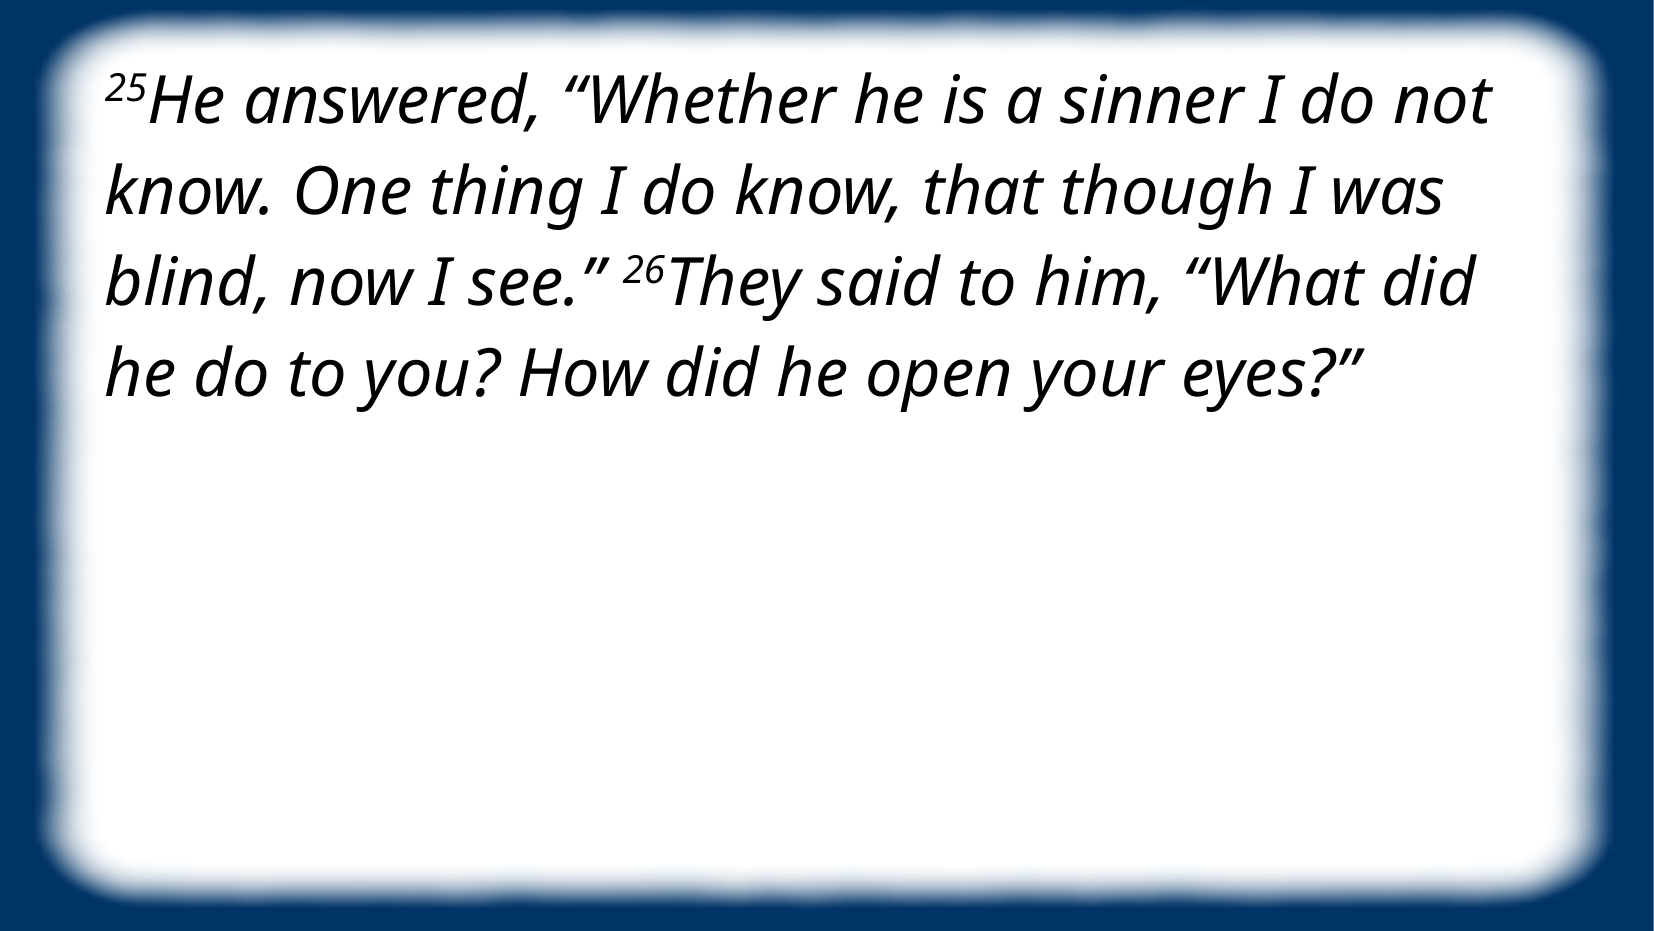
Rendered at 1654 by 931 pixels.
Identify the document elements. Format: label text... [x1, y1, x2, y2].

text_box 25He answered, “Whether he is a sinner I do not know. One thing I do know, that though I was blind, now I see.” 26They said to him, “What did he do to you? How did he open your eyes?” [90, 45, 1561, 415]
picture [0, 0, 1654, 931]
